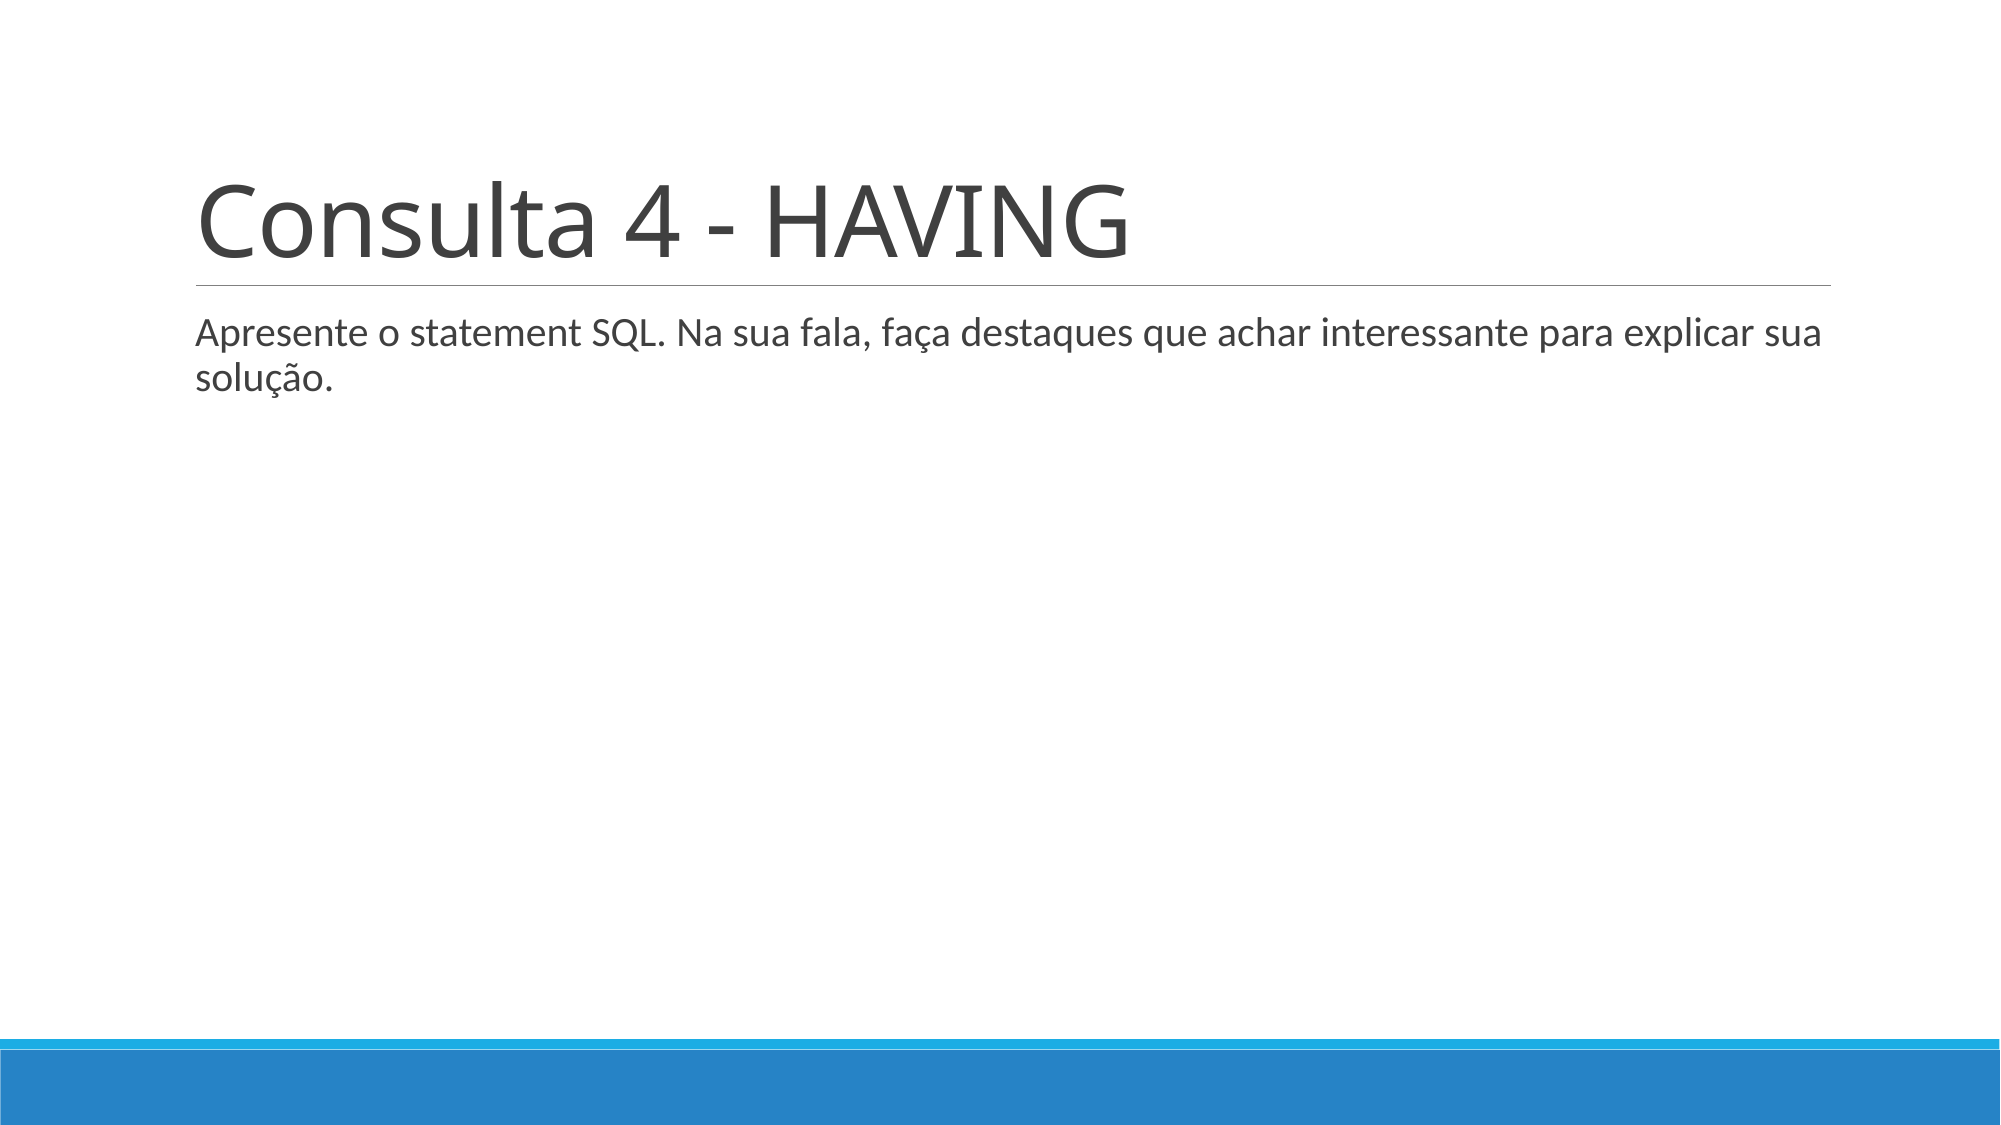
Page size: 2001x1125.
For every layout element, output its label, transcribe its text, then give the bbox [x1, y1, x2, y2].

list Apresente o statement SQL. Na sua fala, faça destaques que achar interessante para explicar sua solução. [180, 302, 1830, 963]
title Consulta 4 - HAVING [180, 47, 1830, 285]
